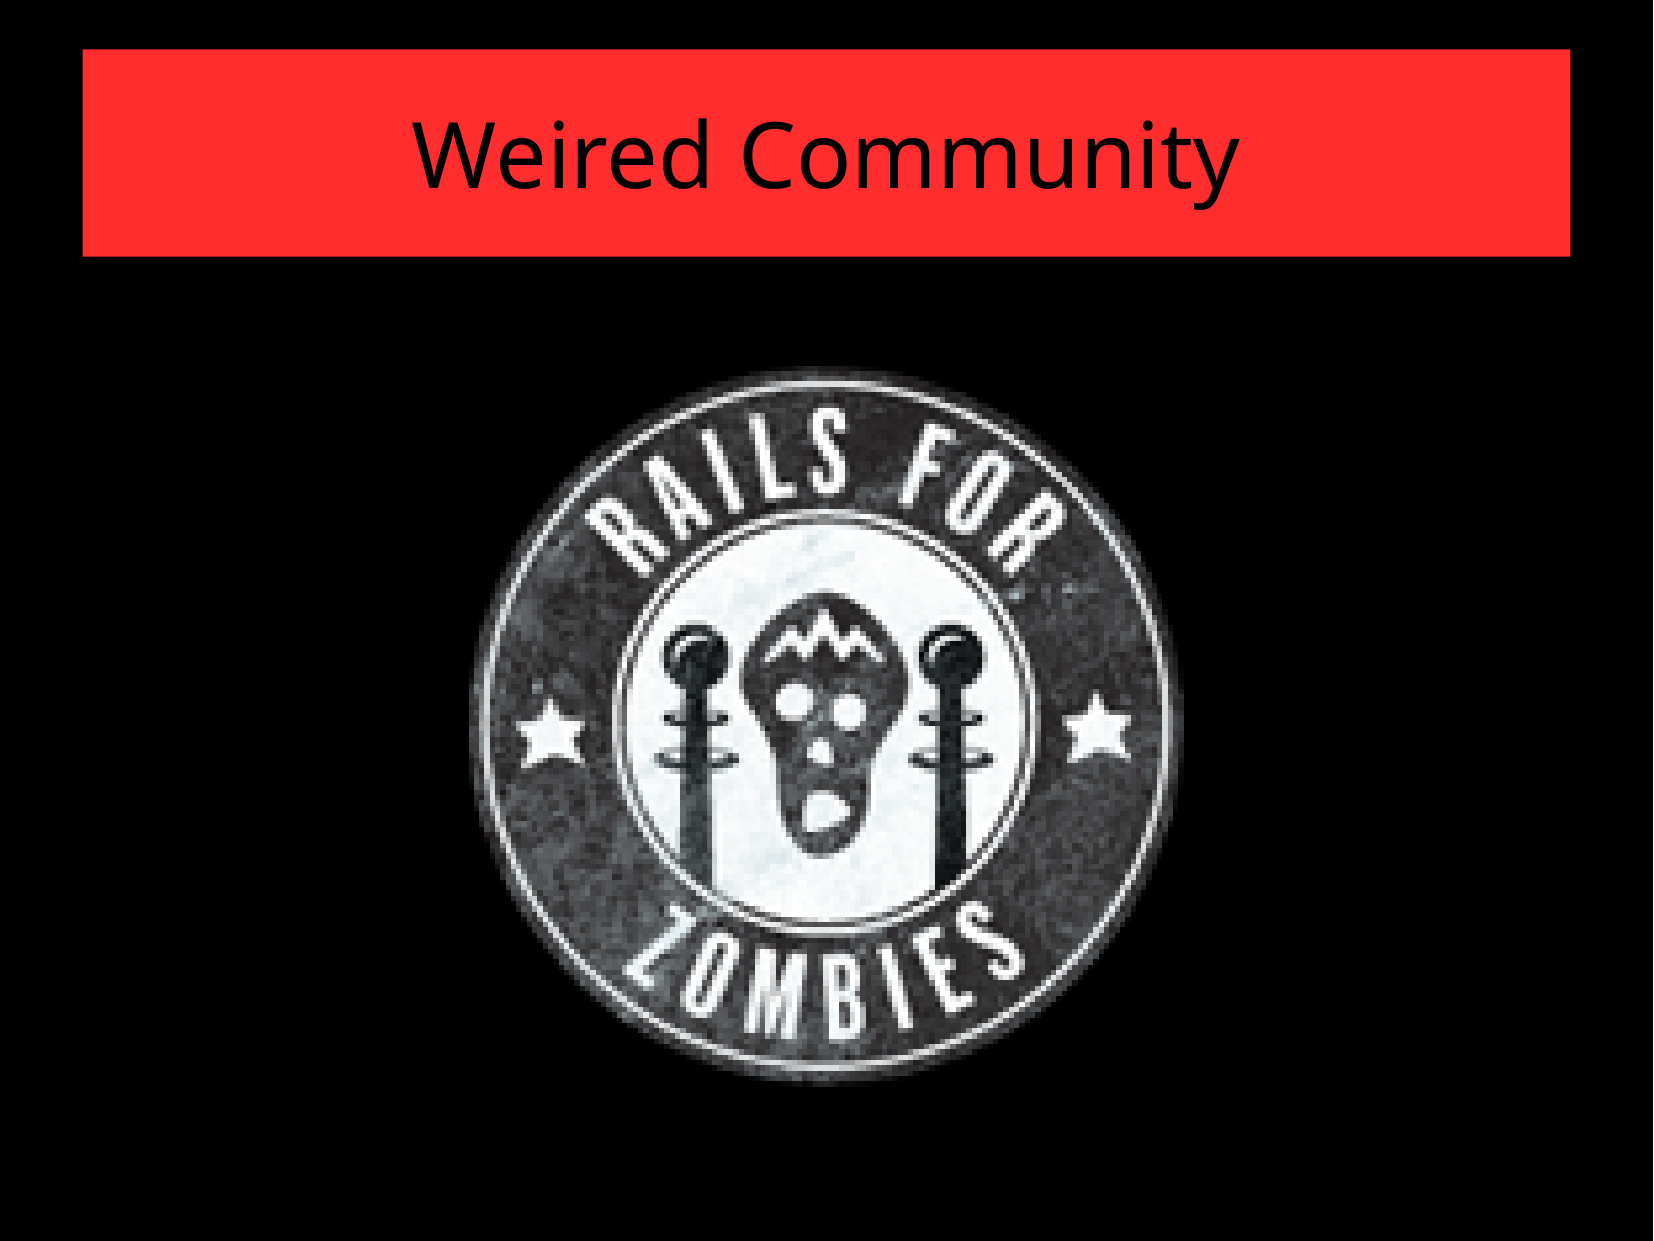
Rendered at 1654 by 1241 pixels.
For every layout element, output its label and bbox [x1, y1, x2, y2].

picture [469, 366, 1184, 1087]
